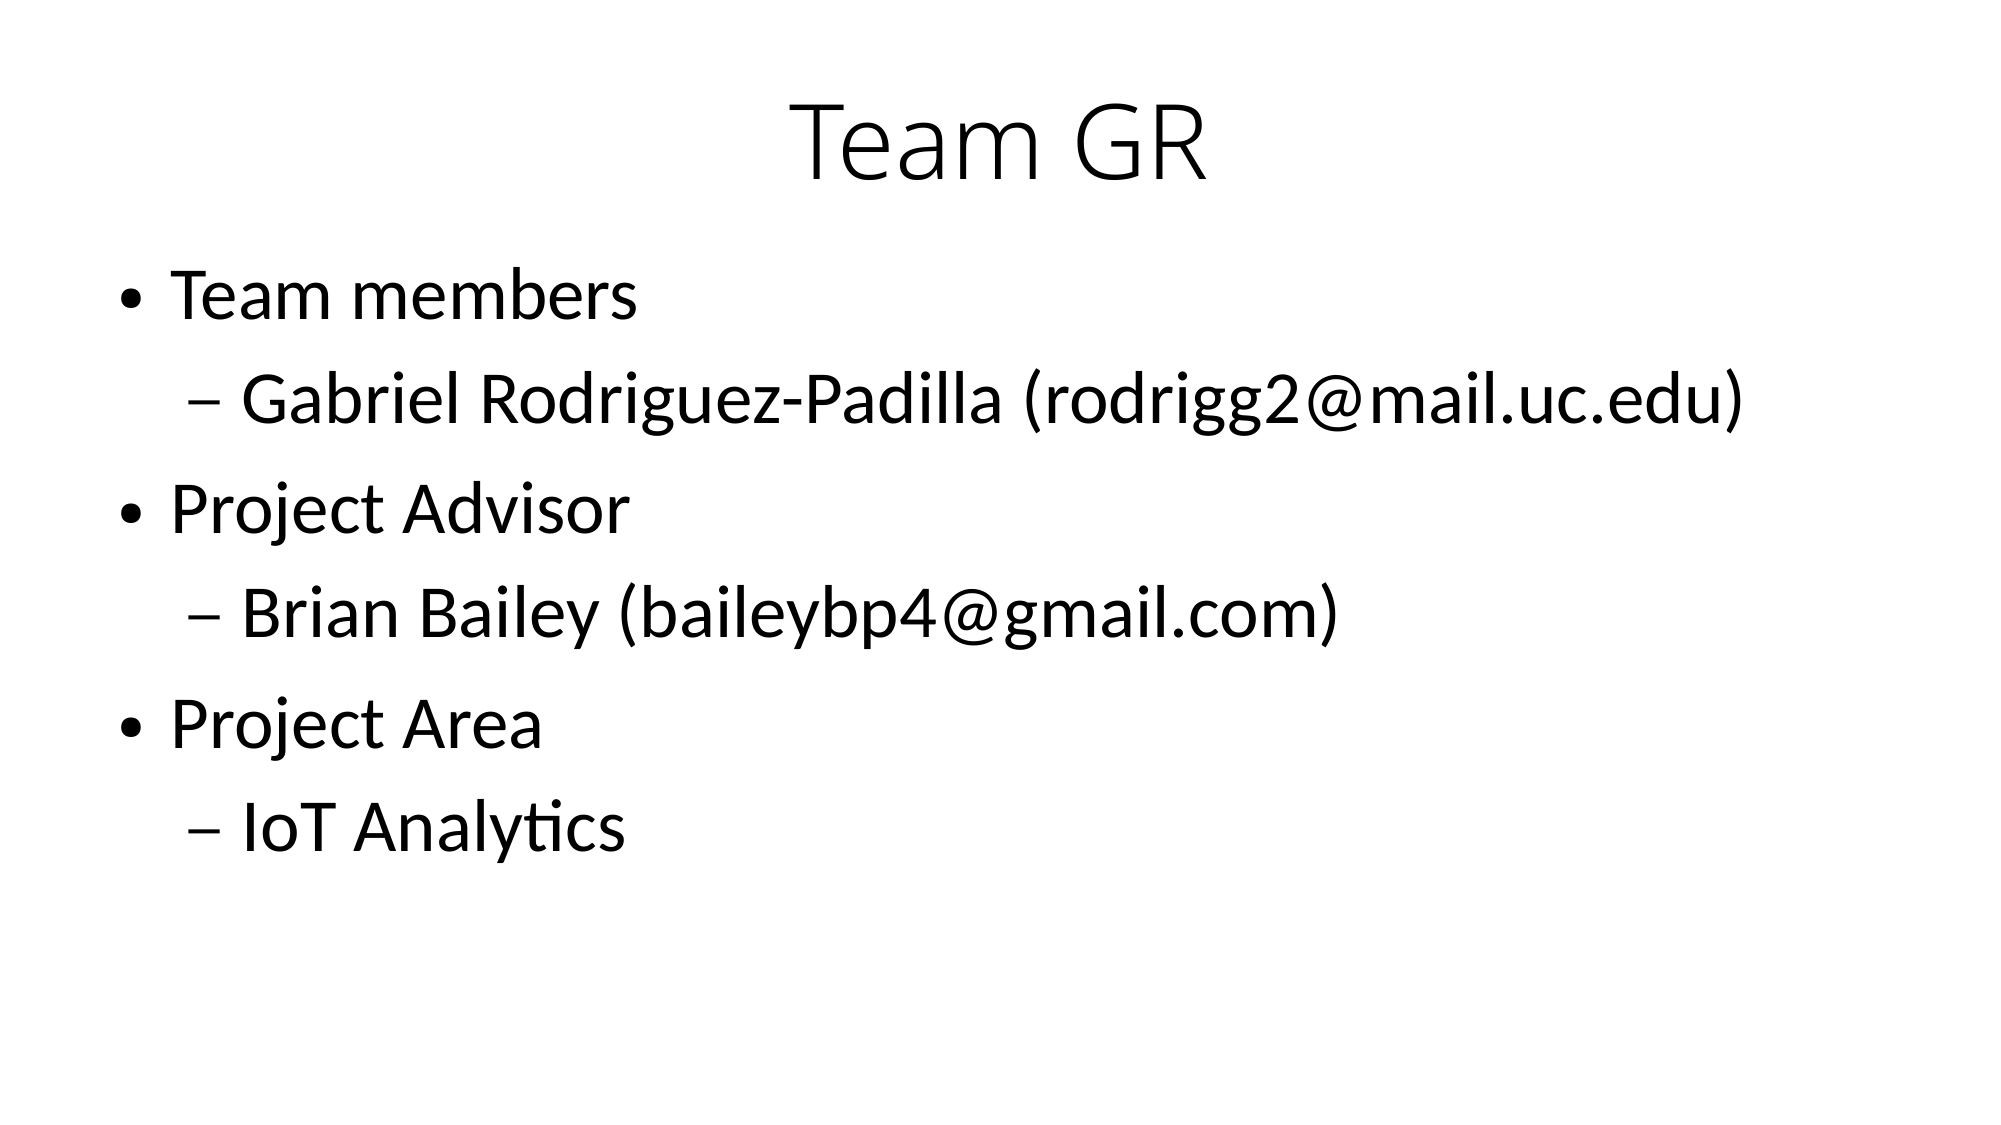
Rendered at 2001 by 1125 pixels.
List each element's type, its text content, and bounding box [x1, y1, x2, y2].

title Team GR [99, 44, 1900, 233]
list Team members Gabriel Rodriguez-Padilla (rodrigg2@mail.uc.edu) Project Advisor Brian Bailey (baileybp4@gmail.com) Project Area IoT Analytics [99, 263, 1900, 916]
